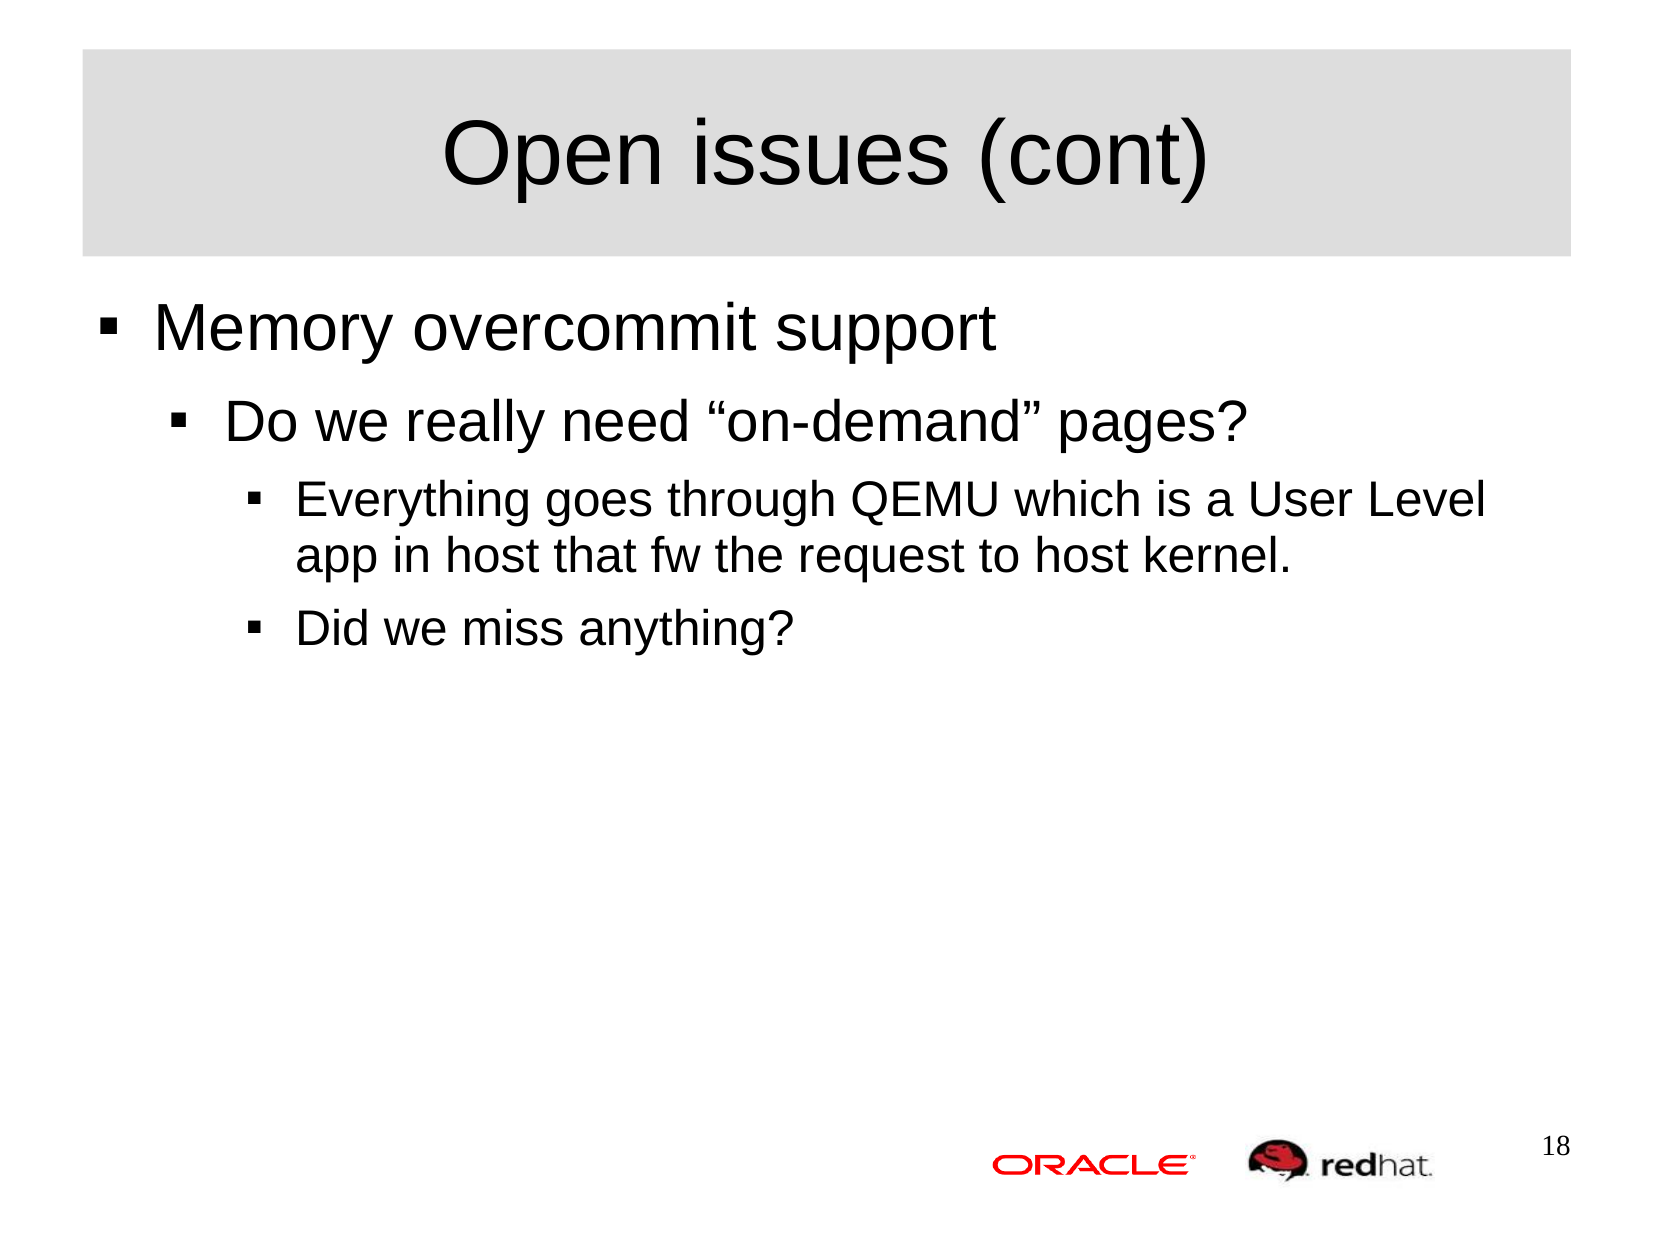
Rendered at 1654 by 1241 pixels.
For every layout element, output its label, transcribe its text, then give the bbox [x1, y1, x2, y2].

picture [1245, 1090, 1435, 1241]
picture [975, 1117, 1213, 1212]
title Open issues (cont) [82, 49, 1571, 257]
list Memory overcommit support Do we really need “on-demand” pages? Everything goes through QEMU which is a User Level app in host that fw the request to host kernel. Did we miss anything? [82, 290, 1571, 1010]
